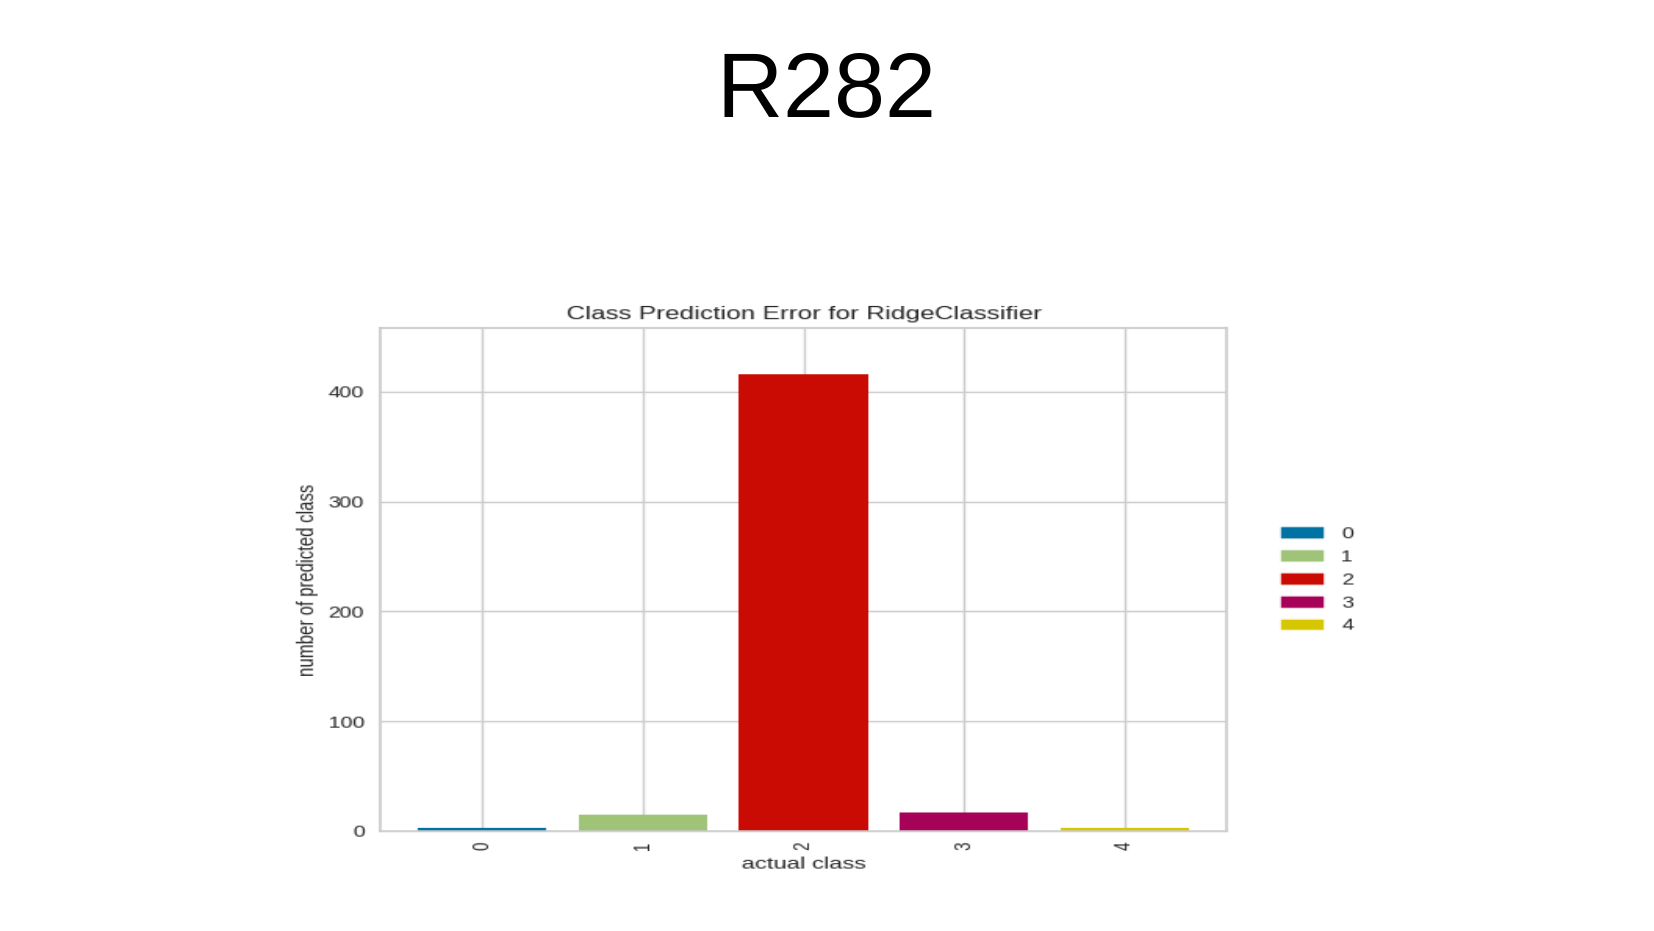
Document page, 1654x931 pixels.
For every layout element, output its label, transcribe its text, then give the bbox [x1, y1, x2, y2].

picture [282, 295, 1377, 883]
title R282 [82, 26, 1571, 129]
